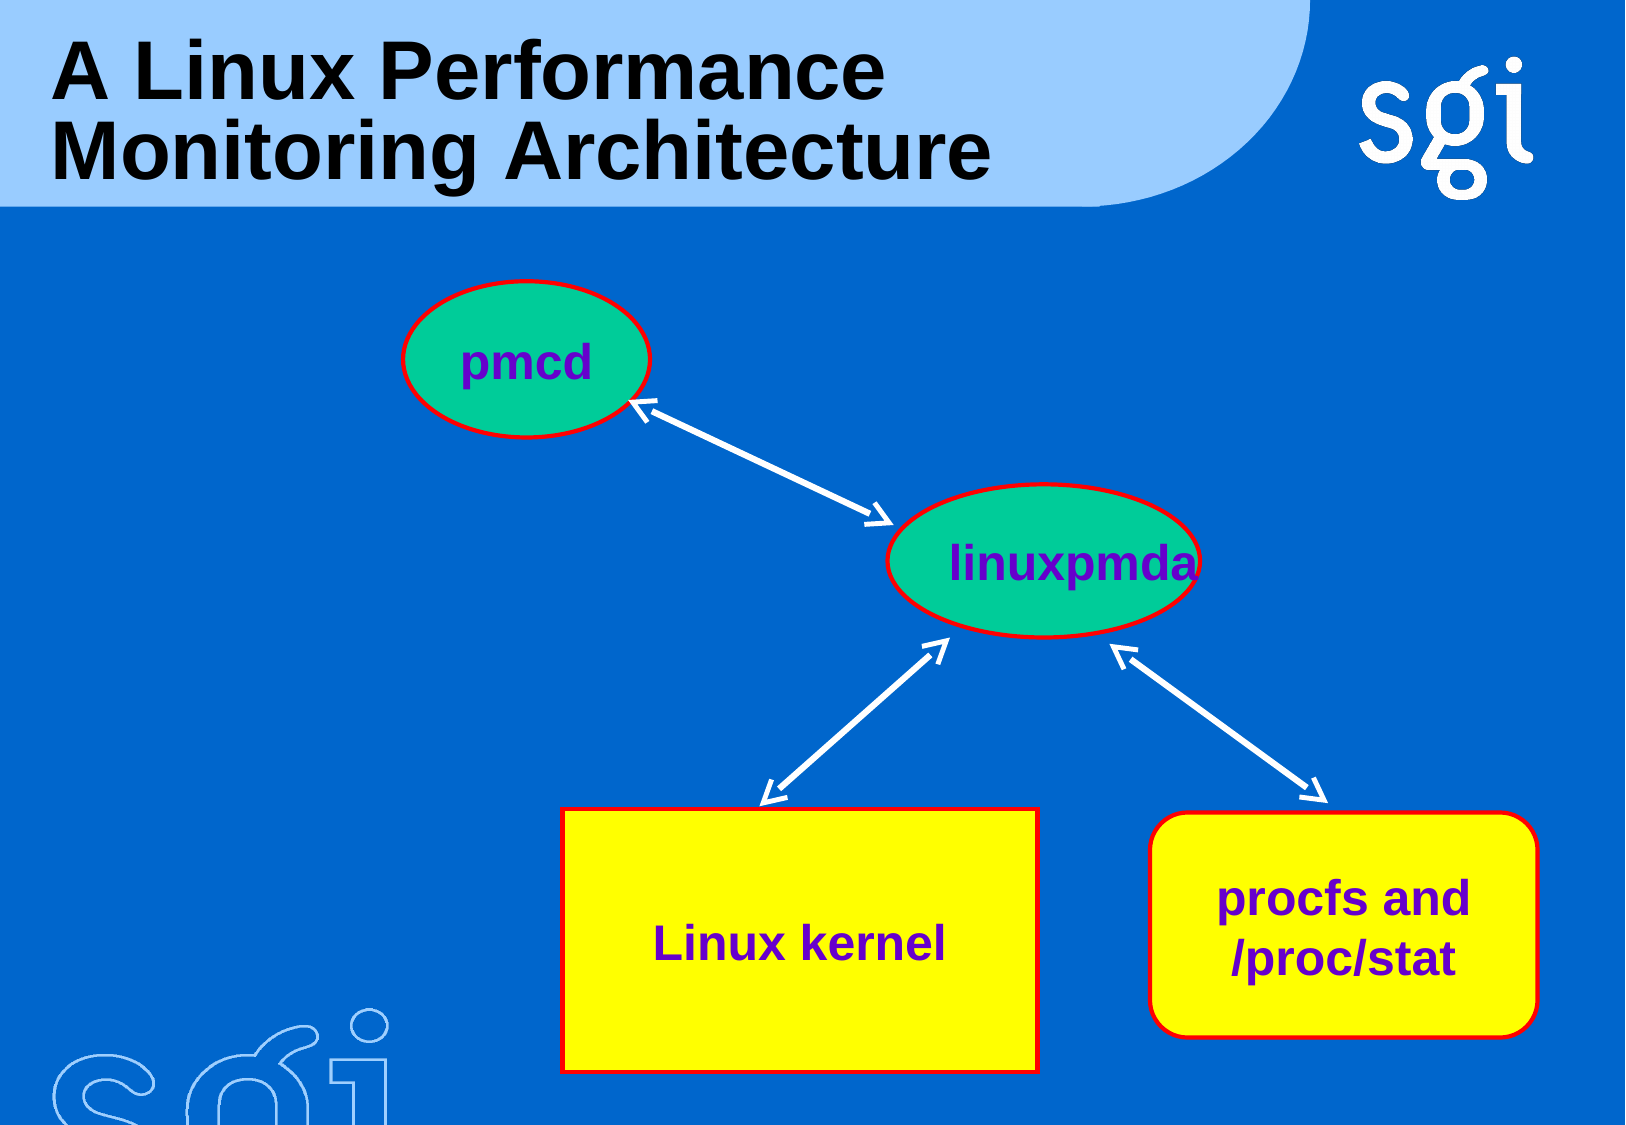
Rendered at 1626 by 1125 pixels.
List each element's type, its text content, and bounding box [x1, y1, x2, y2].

text_box Linux kernel [562, 809, 1038, 1072]
text_box pmcd [403, 281, 651, 438]
text_box procfs and /proc/stat [1149, 812, 1538, 1038]
title A Linux Performance Monitoring Architecture [36, 24, 1318, 208]
text_box linuxpmda [887, 484, 1201, 638]
